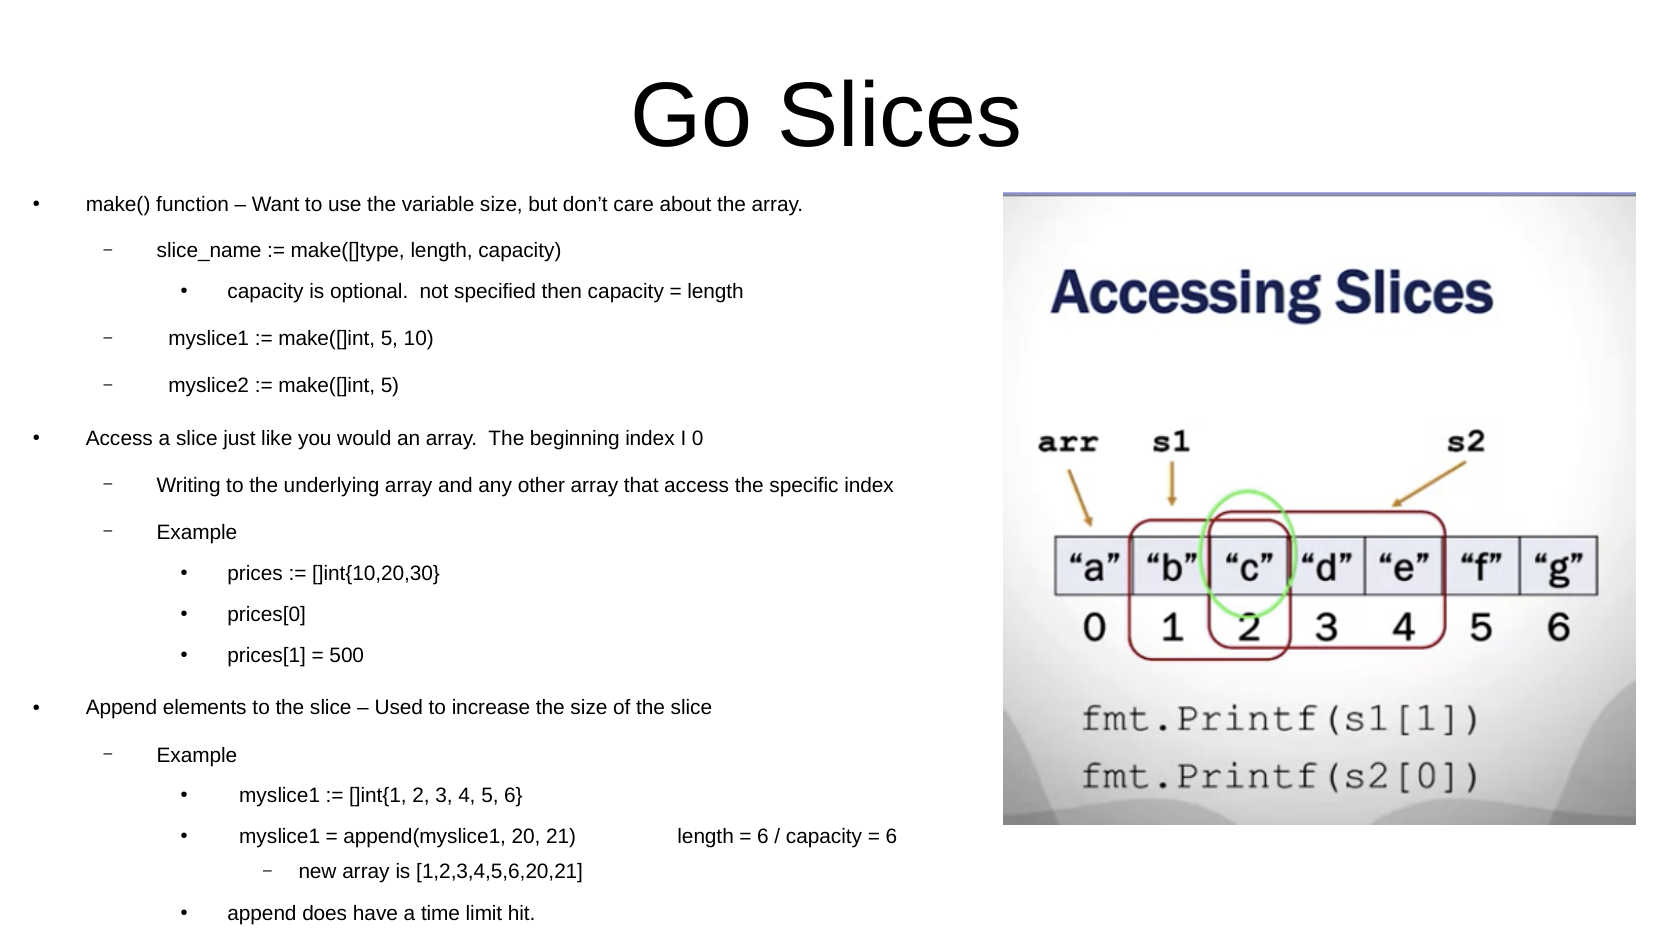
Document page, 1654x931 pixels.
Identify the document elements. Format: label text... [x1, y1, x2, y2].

title Go Slices [82, 37, 1571, 192]
list make() function – Want to use the variable size, but don’t care about the array. slice_name := make([]type, length, capacity) capacity is optional. not specified then capacity = length myslice1 := make([]int, 5, 10) myslice2 := make([]int, 5) Access a slice just like you would an array. The beginning index I 0 Writing to the underlying array and any other array that access the specific index Example prices := []int{10,20,30} prices[0] prices[1] = 500 Append elements to the slice – Used to increase the size of the slice Example myslice1 := []int{1, 2, 3, 4, 5, 6} myslice1 = append(myslice1, 20, 21) length = 6 / capacity = 6 new array is [1,2,3,4,5,6,20,21] append does have a time limit hit. [15, 192, 1571, 931]
picture [1003, 191, 1636, 826]
